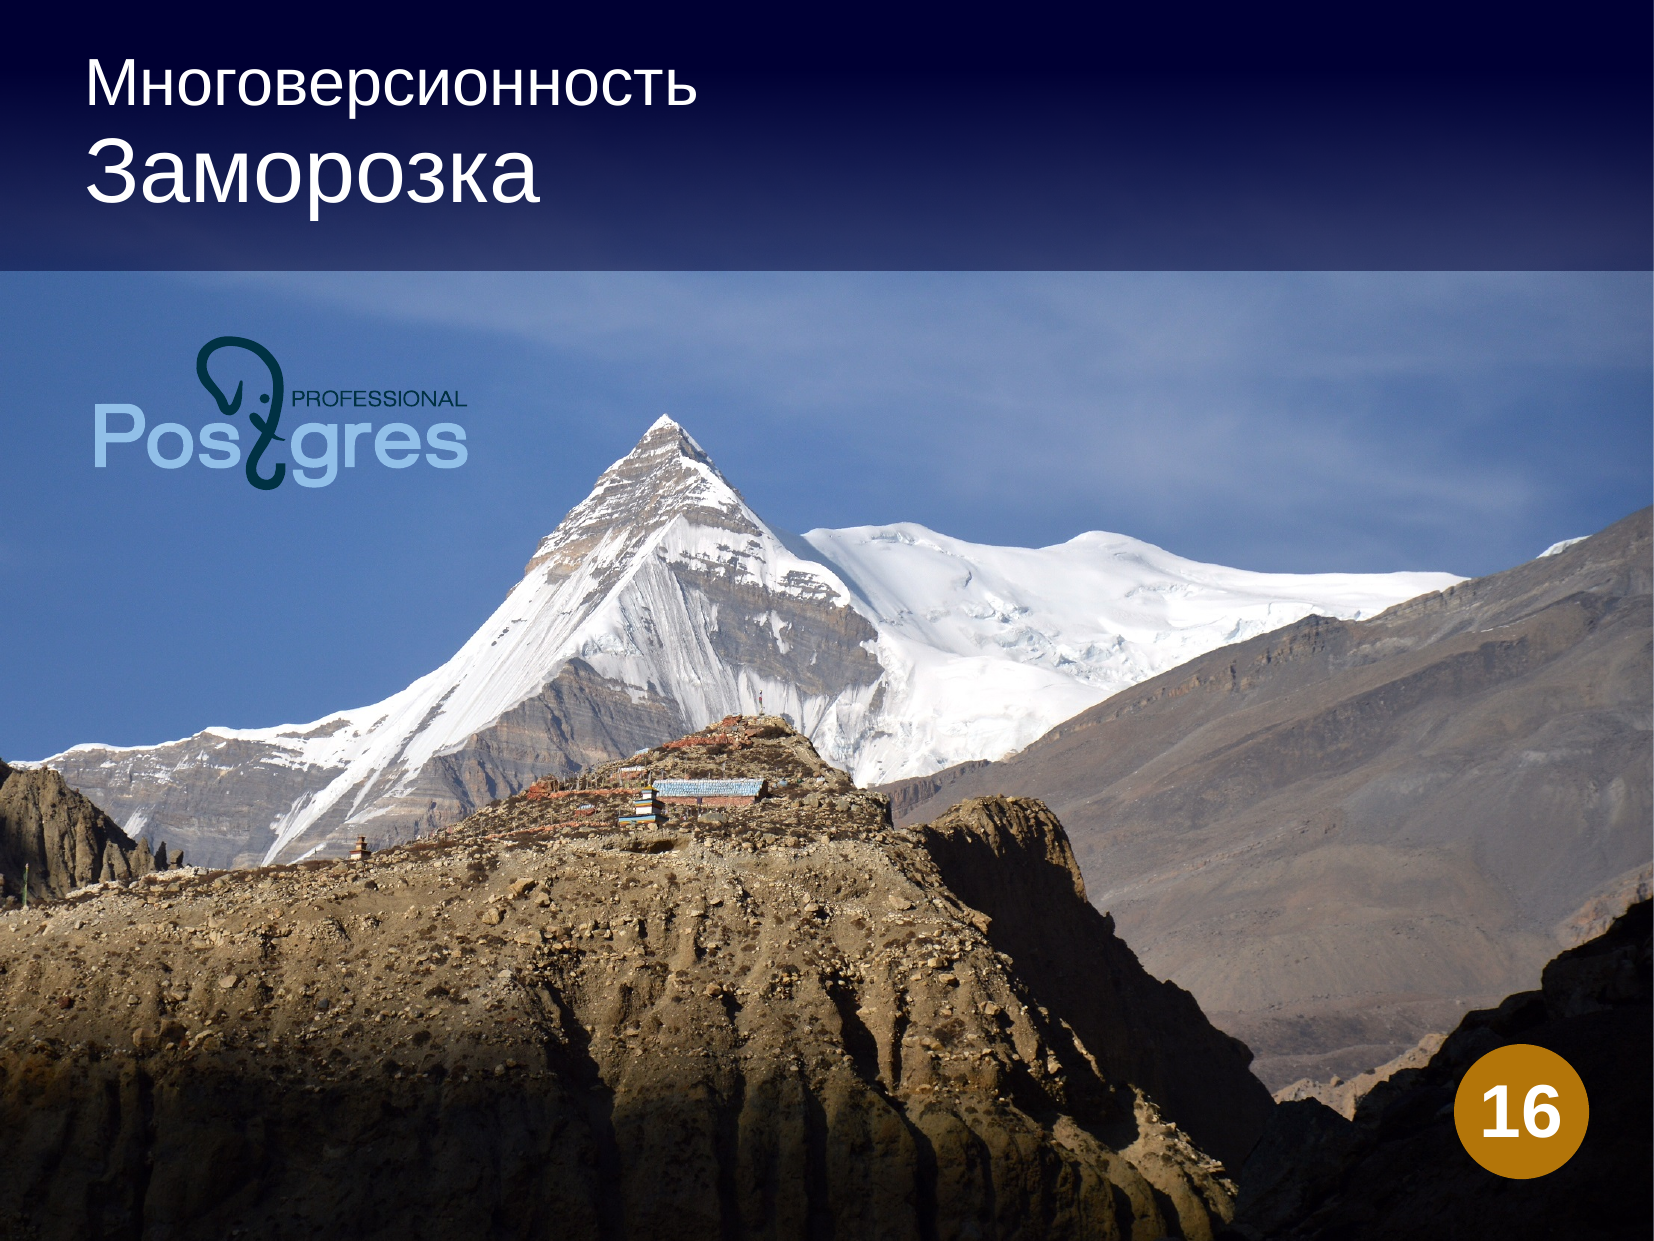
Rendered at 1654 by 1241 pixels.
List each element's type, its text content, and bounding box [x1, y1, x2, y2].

title Многоверсионность Заморозка [84, 44, 1636, 251]
picture [0, 271, 1654, 1241]
text_box 16 [1454, 1044, 1590, 1180]
